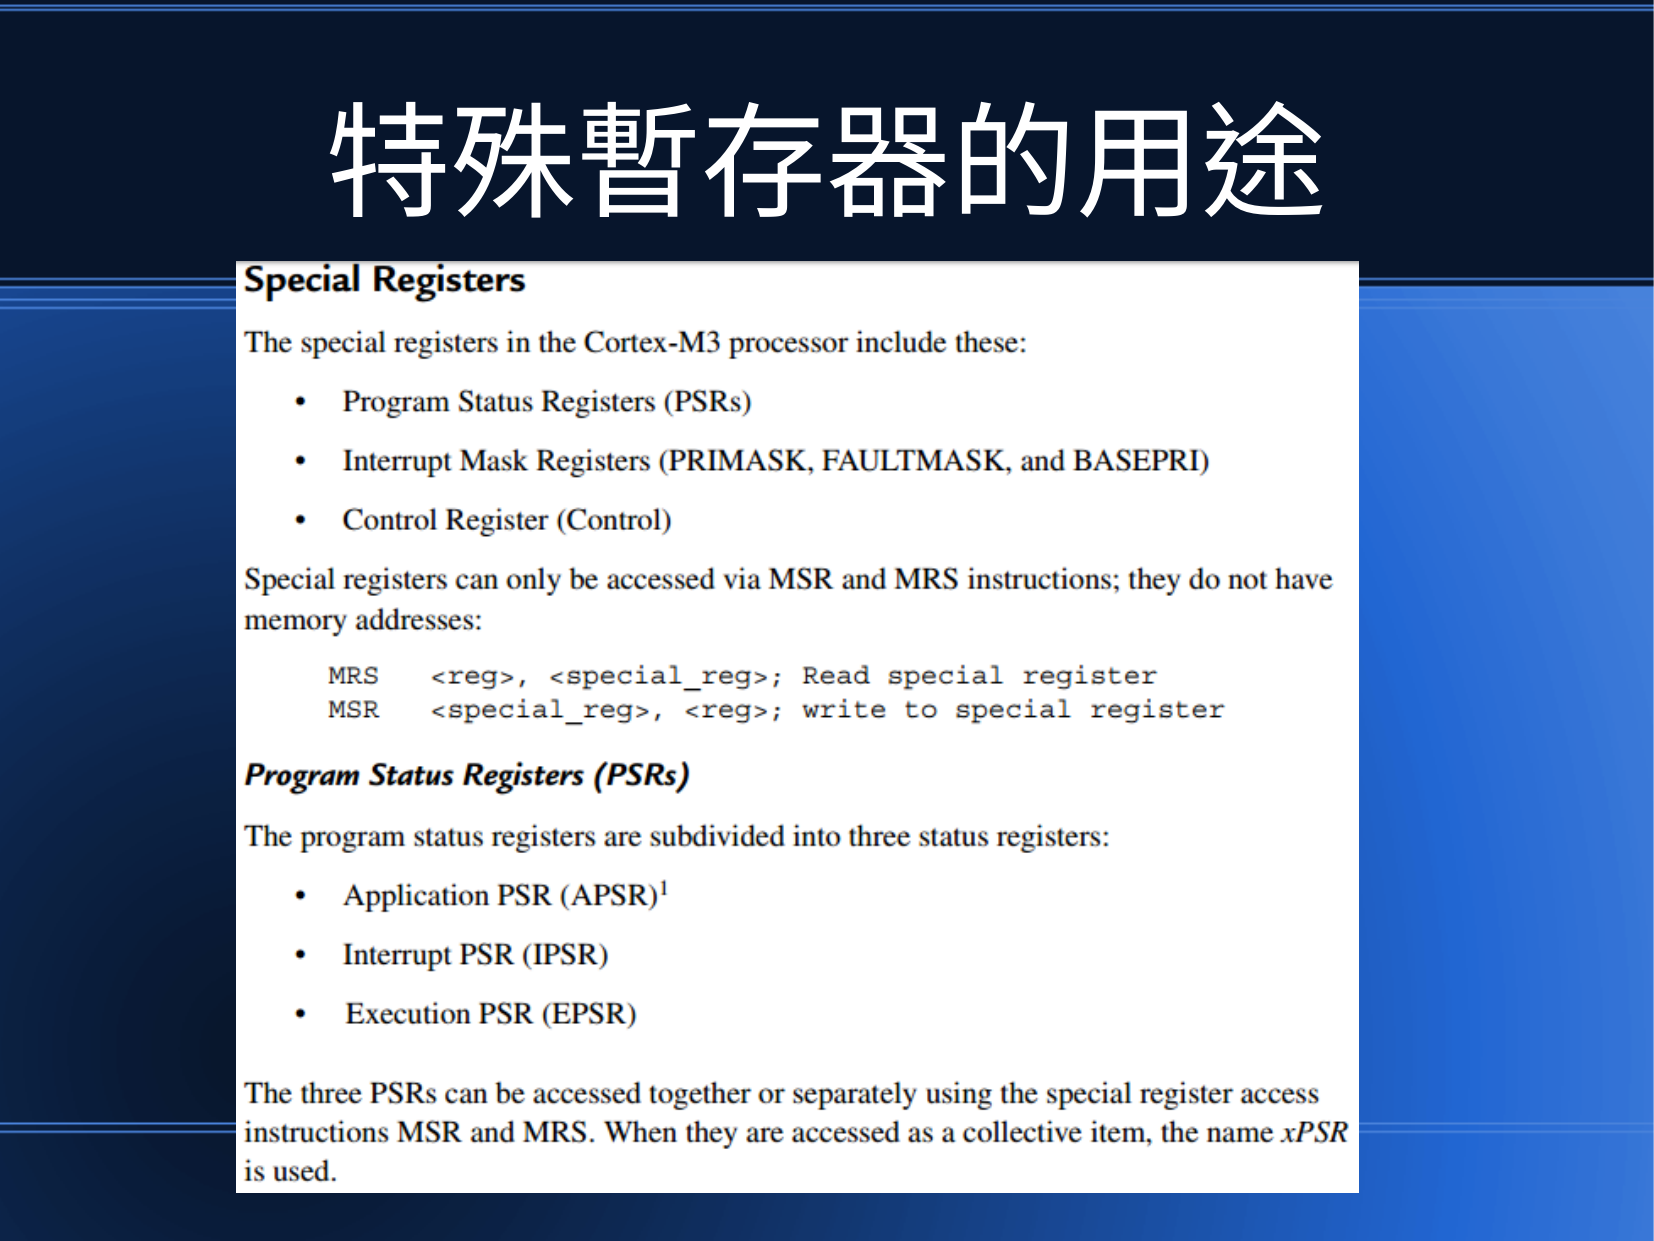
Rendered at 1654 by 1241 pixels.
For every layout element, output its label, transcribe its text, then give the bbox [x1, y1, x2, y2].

title 特殊暫存器的用途 [82, 49, 1571, 257]
picture [0, 0, 1654, 1241]
